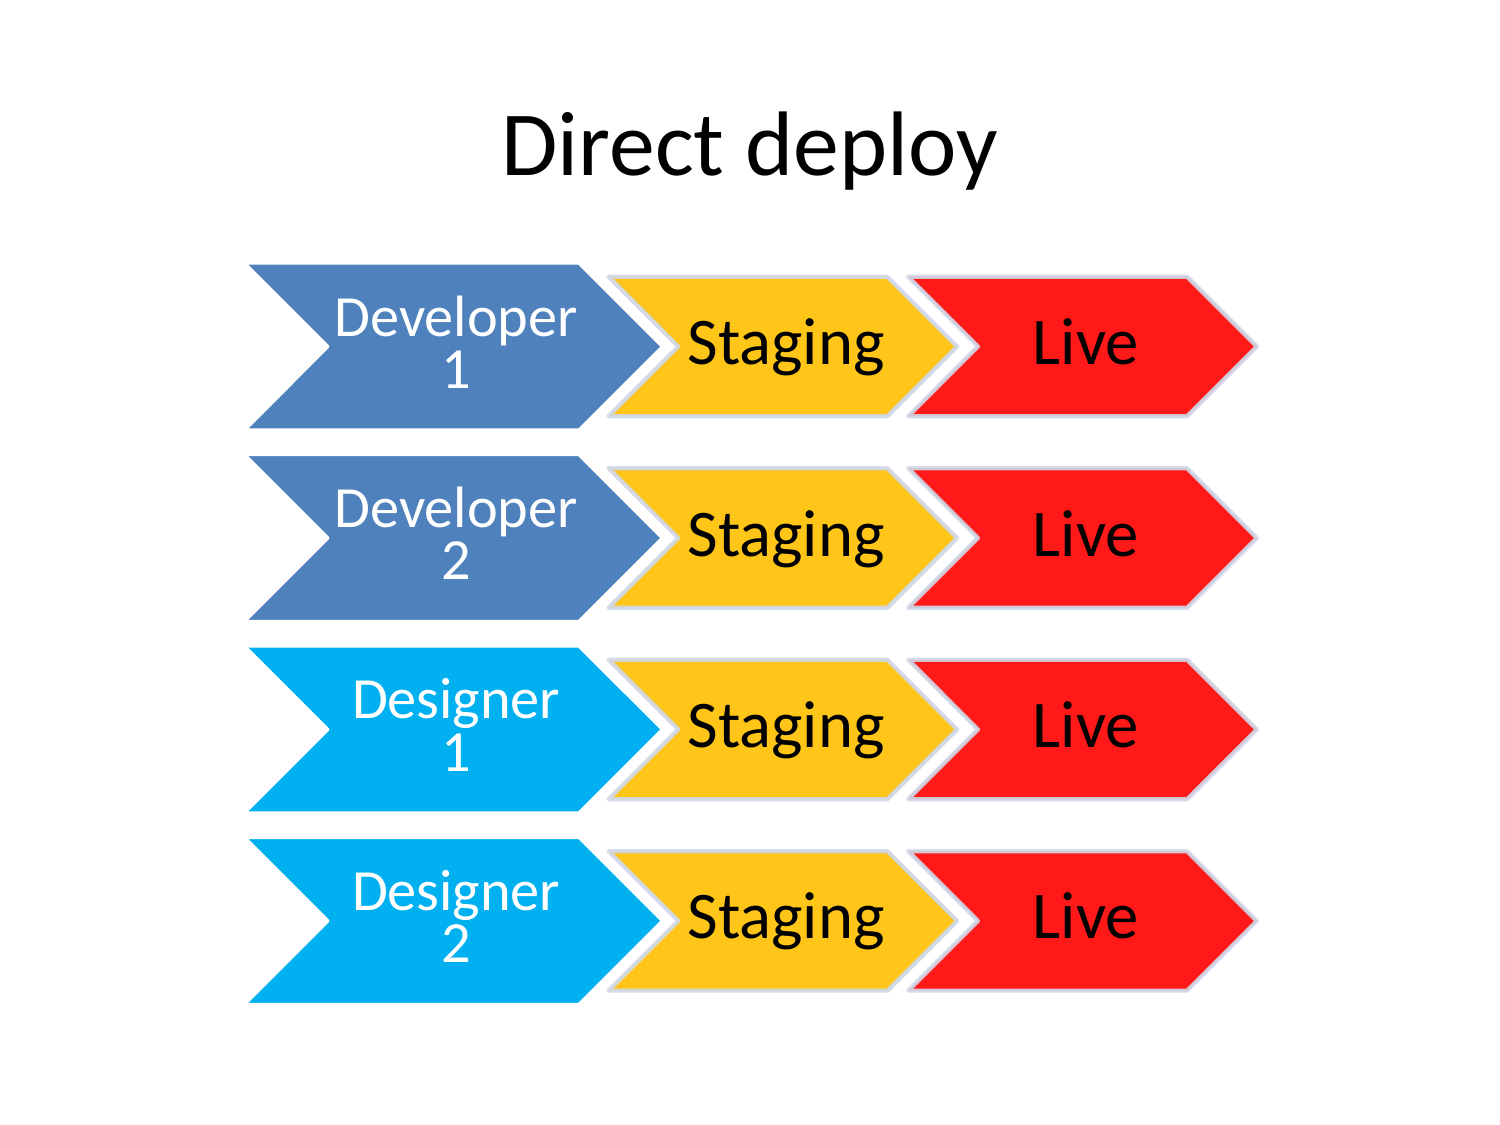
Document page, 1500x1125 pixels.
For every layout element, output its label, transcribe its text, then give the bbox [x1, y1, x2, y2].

title Direct deploy [75, 45, 1426, 233]
text_box Staging [608, 468, 958, 608]
text_box Developer 1 [243, 262, 664, 431]
text_box Designer 1 [243, 645, 664, 814]
text_box Developer 2 [243, 454, 664, 623]
text_box Staging [608, 851, 958, 991]
text_box Live [908, 468, 1257, 608]
text_box Staging [608, 276, 958, 417]
text_box Staging [608, 659, 958, 800]
text_box Designer 2 [243, 836, 664, 1005]
text_box Live [908, 851, 1257, 991]
text_box Live [908, 276, 1257, 417]
text_box Live [908, 659, 1257, 800]
